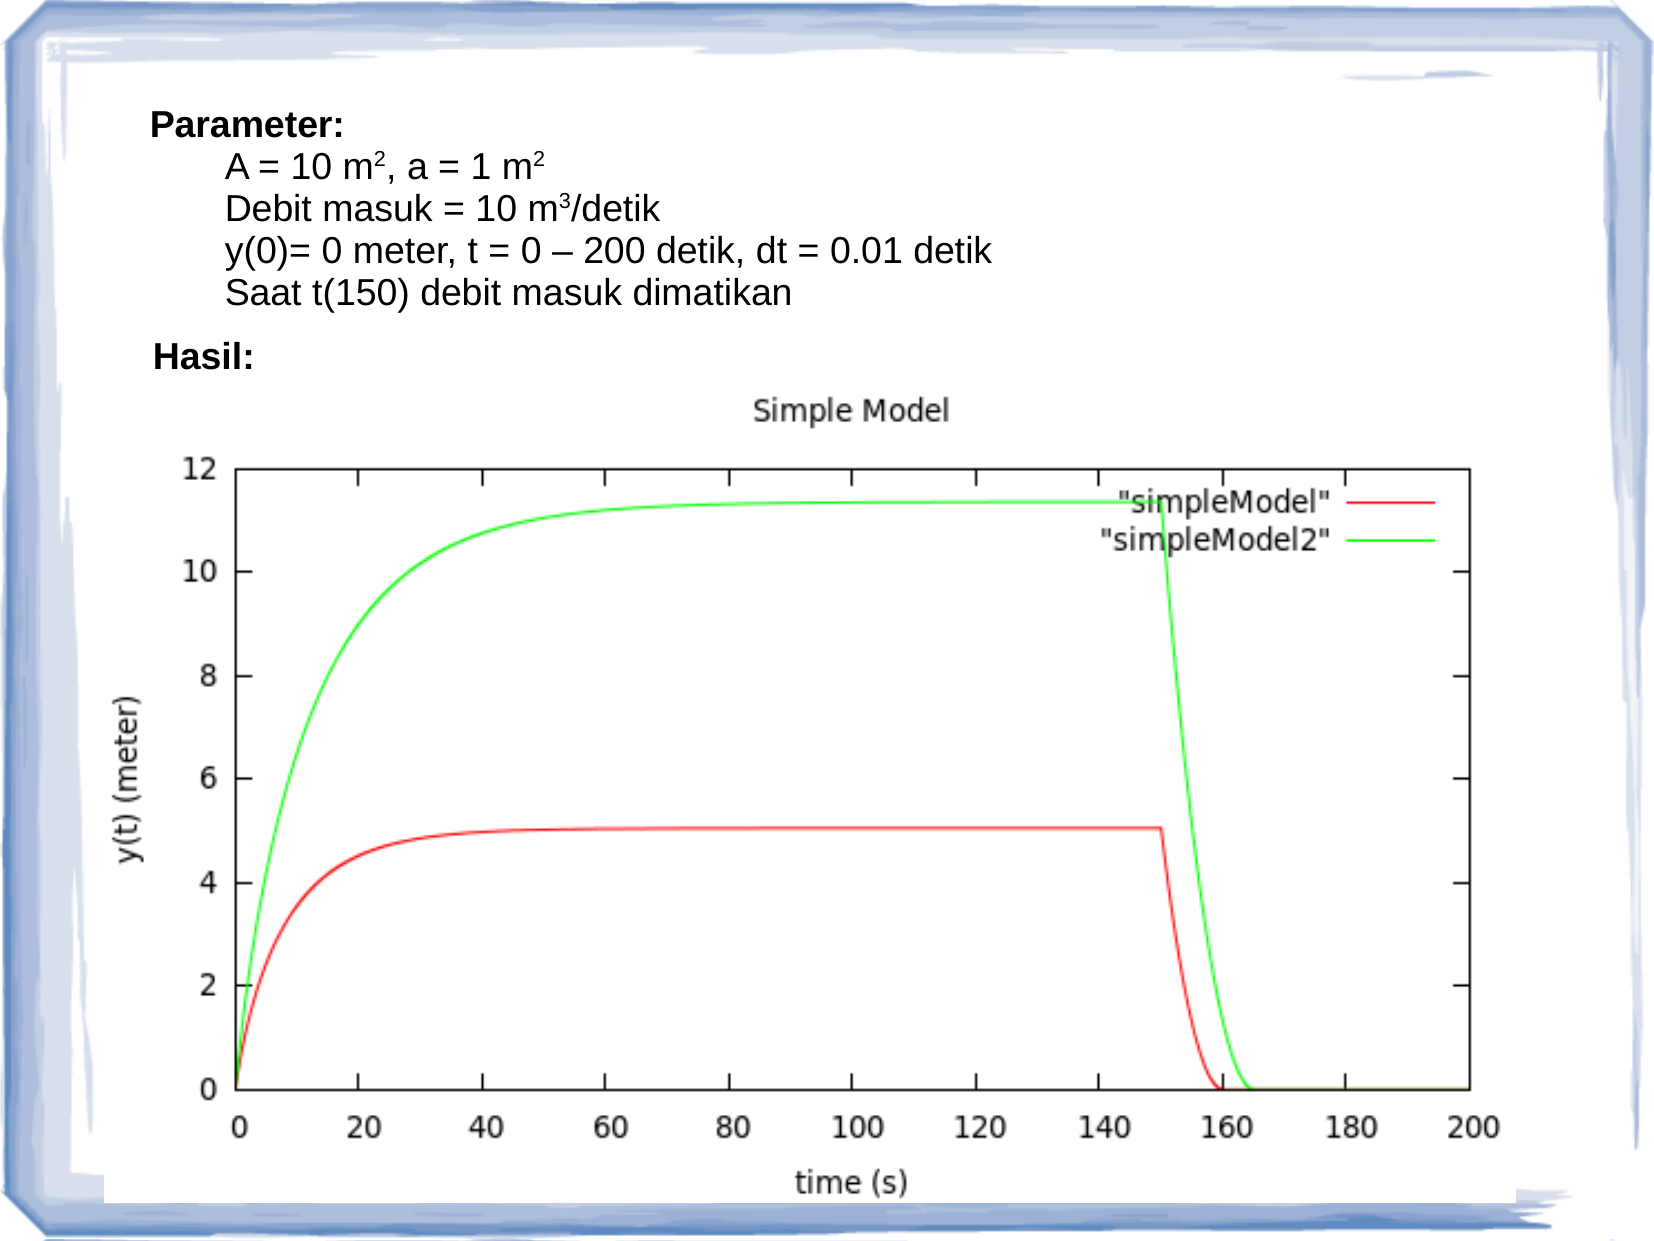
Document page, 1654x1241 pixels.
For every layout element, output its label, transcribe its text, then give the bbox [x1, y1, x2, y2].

picture [0, 0, 1654, 1241]
text_box Hasil: [138, 328, 270, 419]
text_box Parameter: A = 10 m2, a = 1 m2 Debit masuk = 10 m3/detik y(0)= 0 meter, t = 0 – 200 detik, dt = 0.01 detik Saat t(150) debit masuk dimatikan [135, 96, 1021, 366]
